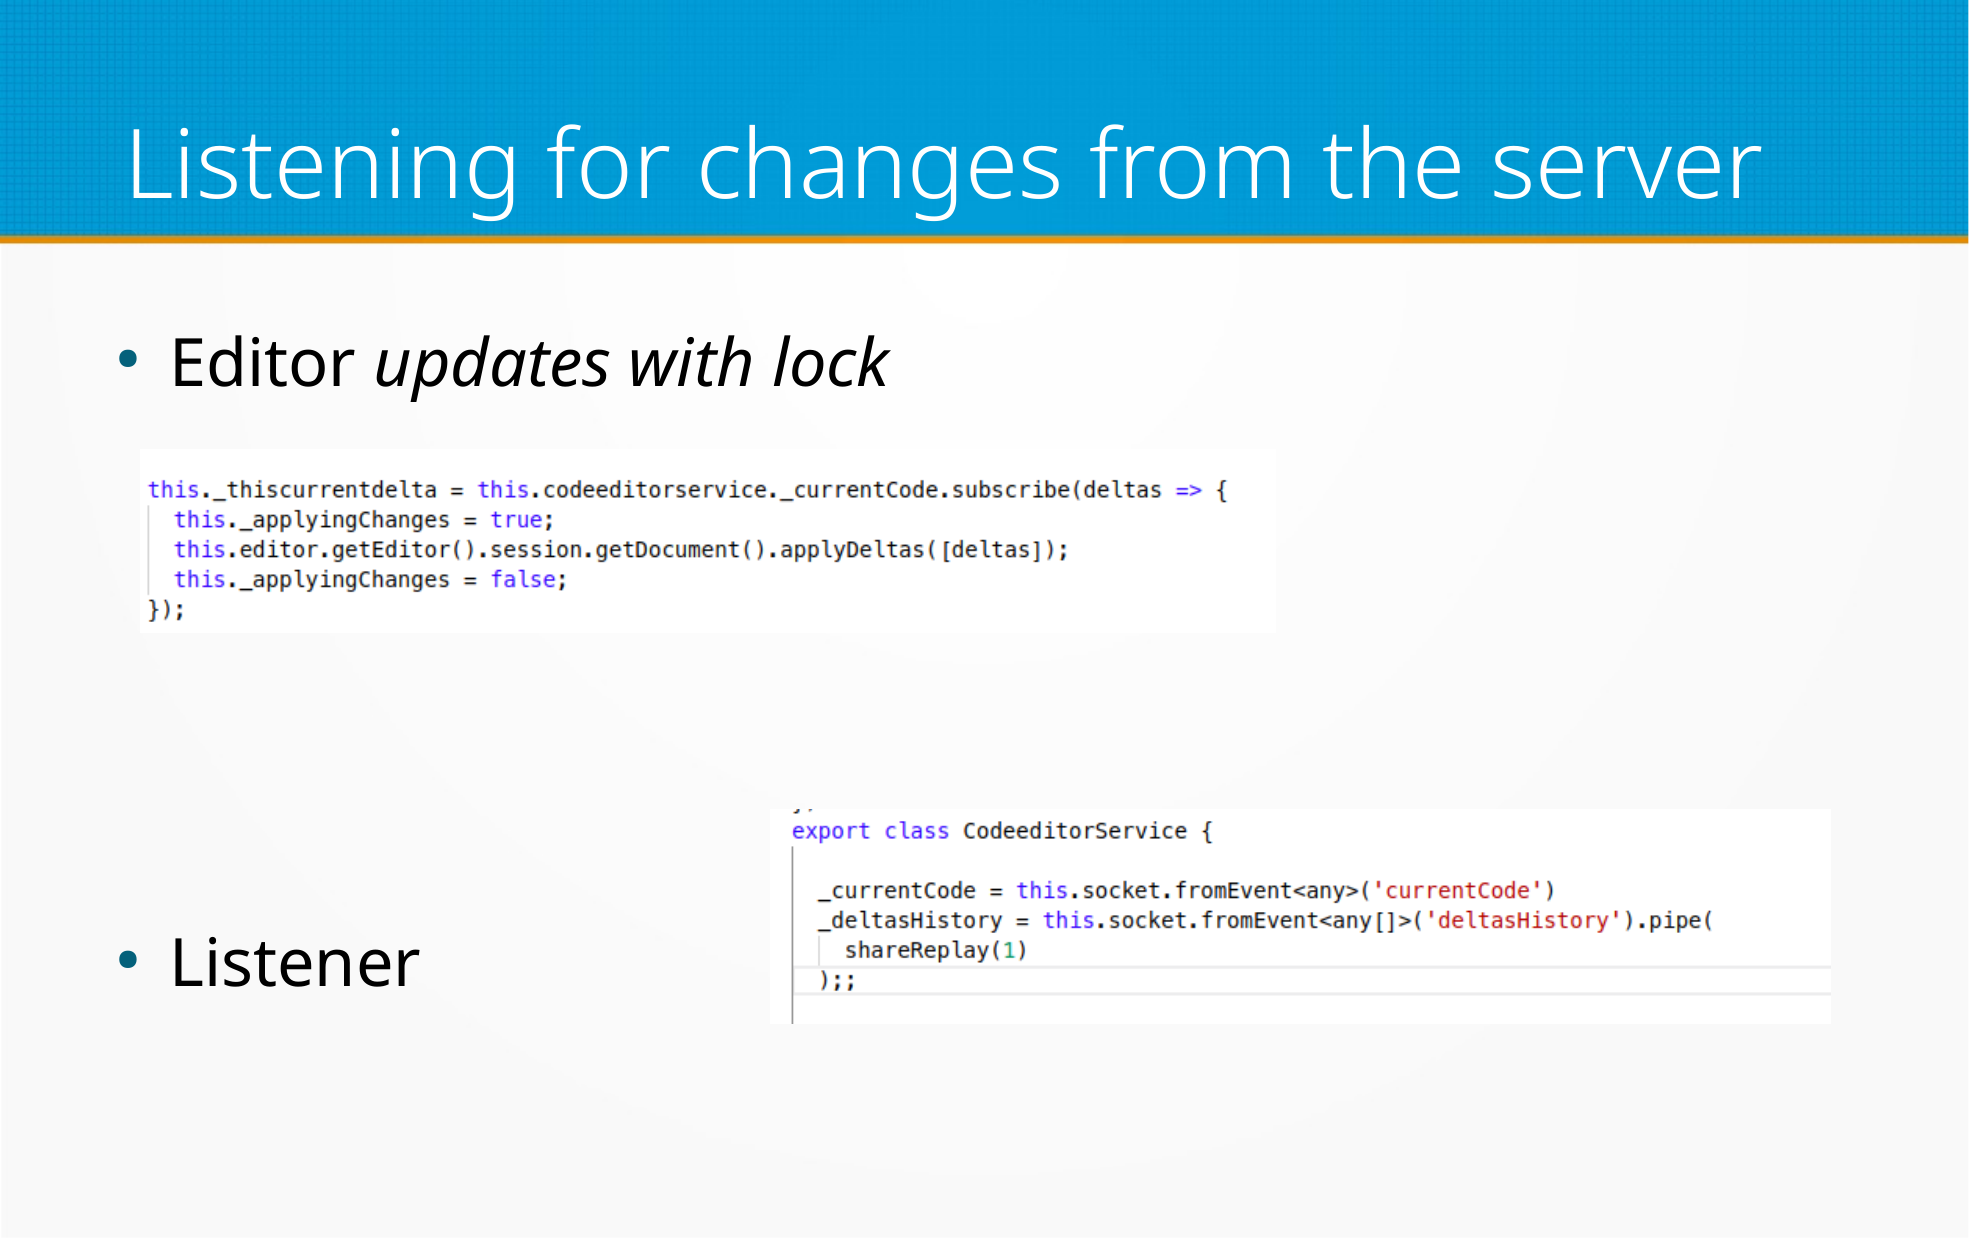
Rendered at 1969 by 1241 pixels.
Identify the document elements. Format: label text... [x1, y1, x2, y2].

list Editor updates with lock Listener [98, 315, 1861, 1081]
picture [0, 233, 1969, 1241]
title Listening for changes from the server [98, 19, 1870, 227]
